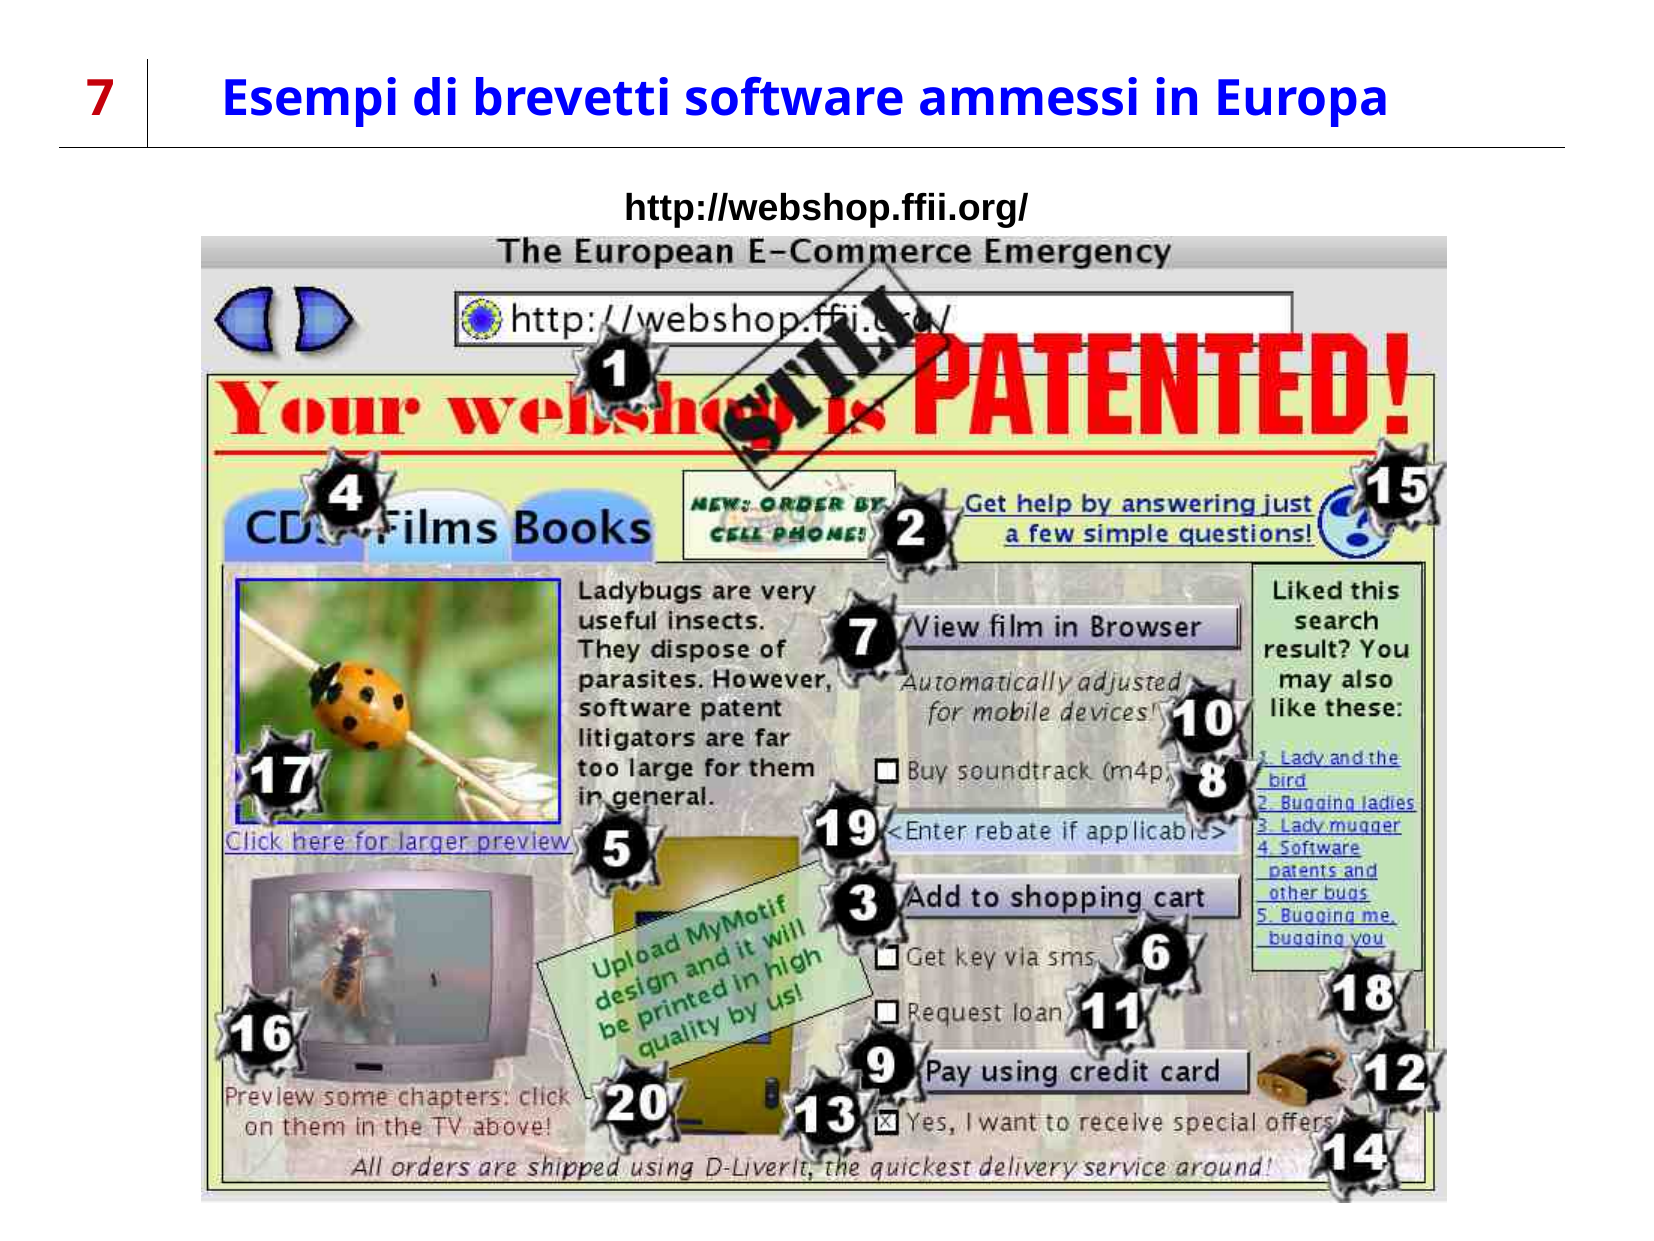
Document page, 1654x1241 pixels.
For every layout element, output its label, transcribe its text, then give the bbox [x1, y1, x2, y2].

picture [201, 236, 1447, 1203]
text_box http://webshop.ffii.org/ [206, 179, 1447, 237]
text_box 7 Esempi di brevetti software ammessi in Europa [59, 55, 1565, 128]
